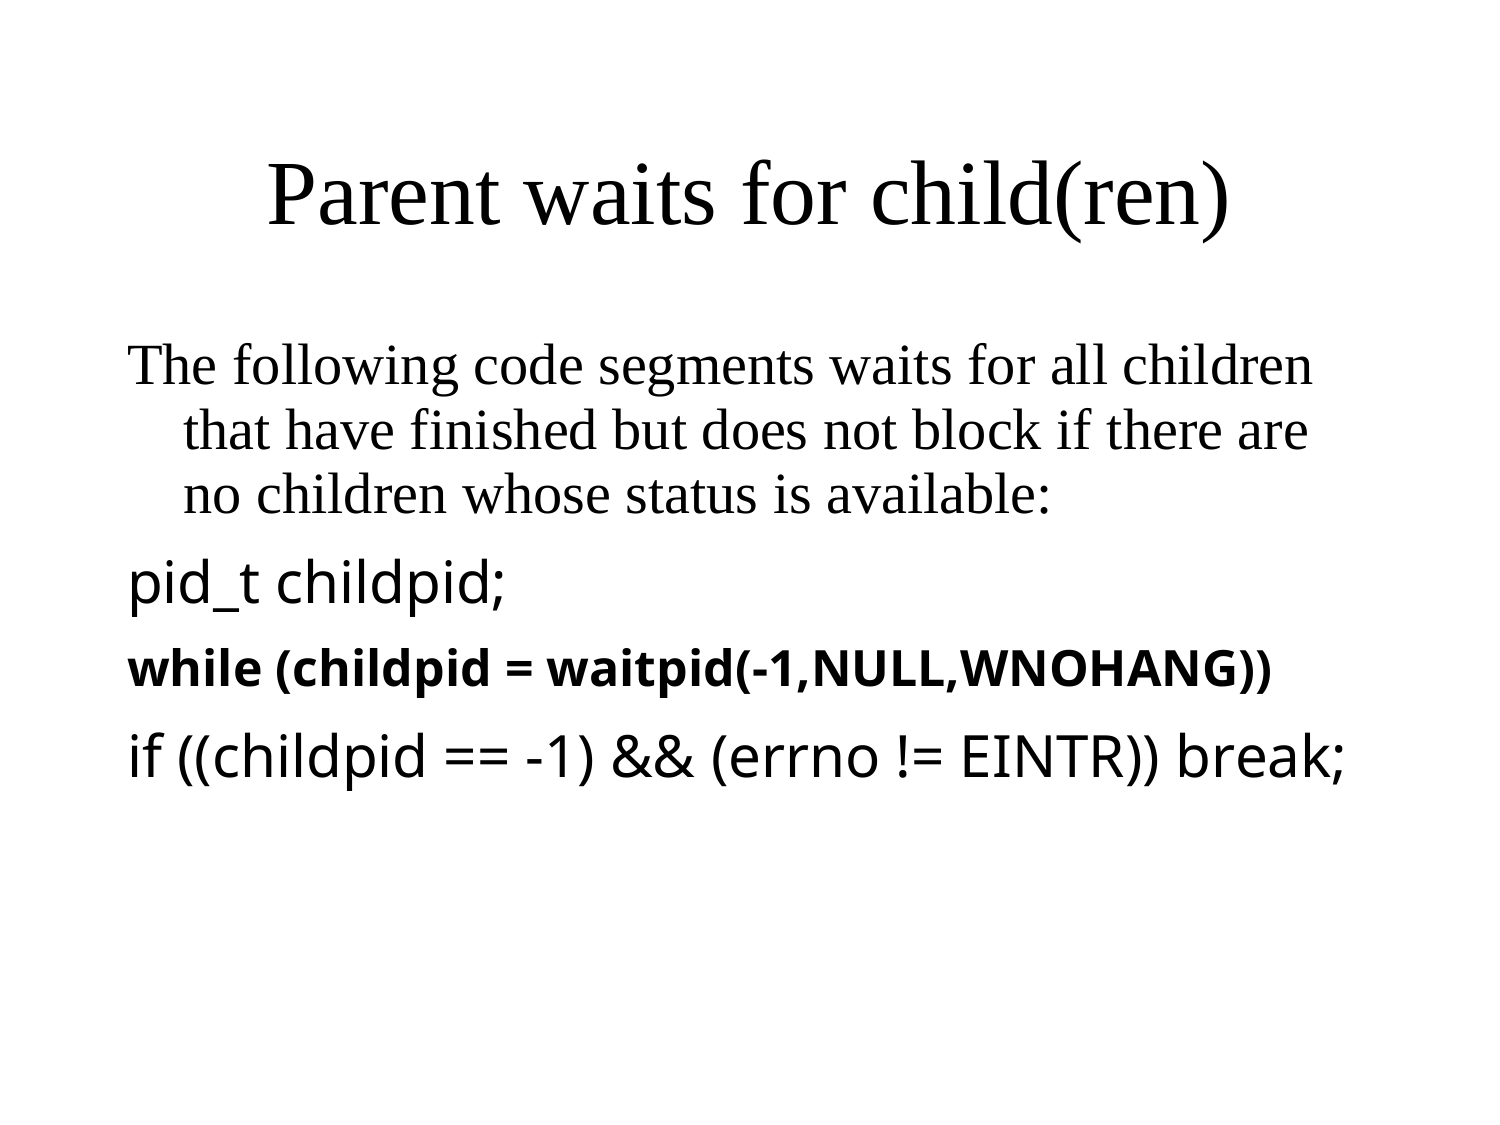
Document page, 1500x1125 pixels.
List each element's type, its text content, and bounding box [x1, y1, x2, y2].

list The following code segments waits for all children that have finished but does not block if there are no children whose status is available: pid_t childpid; while (childpid = waitpid(-1,NULL,WNOHANG)) if ((childpid == -1) && (errno != EINTR)) break; [112, 324, 1388, 1001]
title Parent waits for child(ren) [112, 99, 1388, 288]
